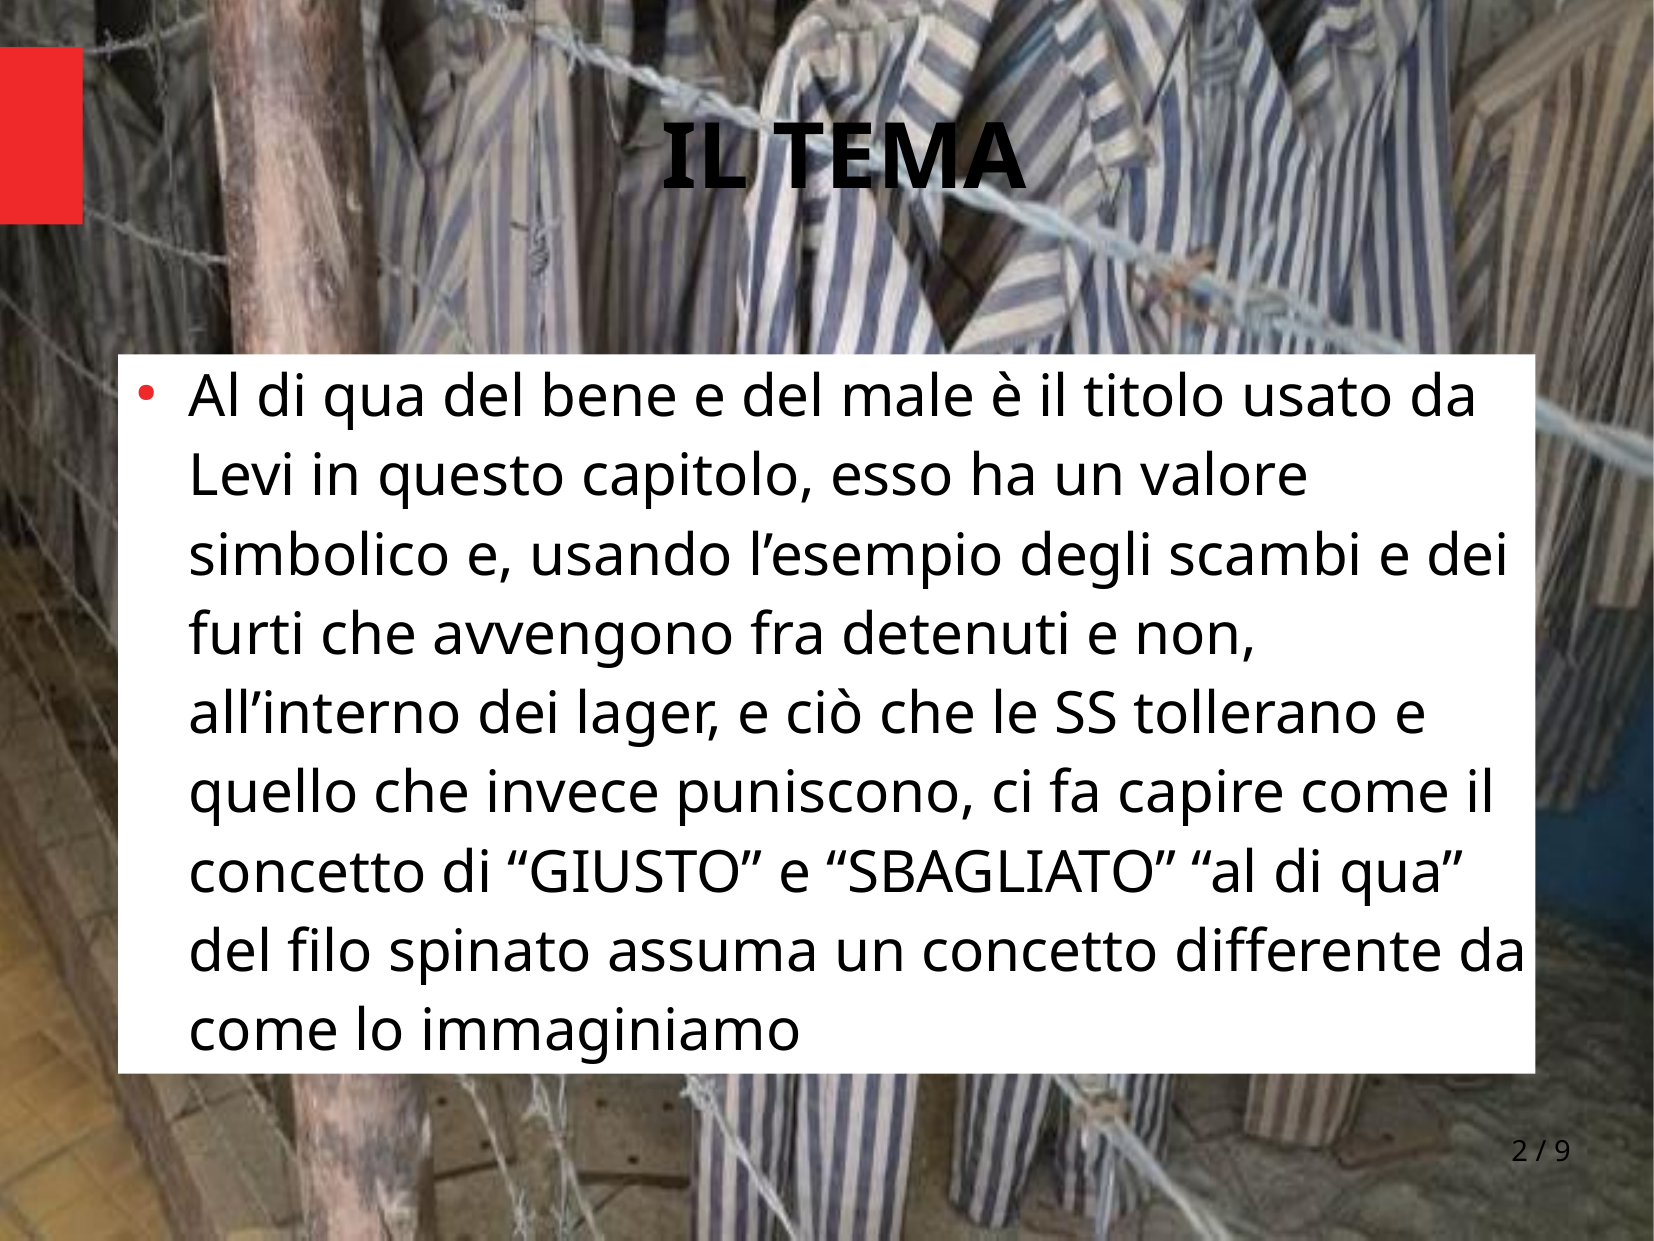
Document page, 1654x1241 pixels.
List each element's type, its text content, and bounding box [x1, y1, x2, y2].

picture [0, 0, 1654, 1241]
list Al di qua del bene e del male è il titolo usato da Levi in questo capitolo, esso ha un valore simbolico e, usando l’esempio degli scambi e dei furti che avvengono fra detenuti e non, all’interno dei lager, e ciò che le SS tollerano e quello che invece puniscono, ci fa capire come il concetto di “GIUSTO” e “SBAGLIATO” “al di qua” del filo spinato assuma un concetto differente da come lo immaginiamo [118, 354, 1536, 1074]
title IL TEMA [118, 49, 1571, 257]
